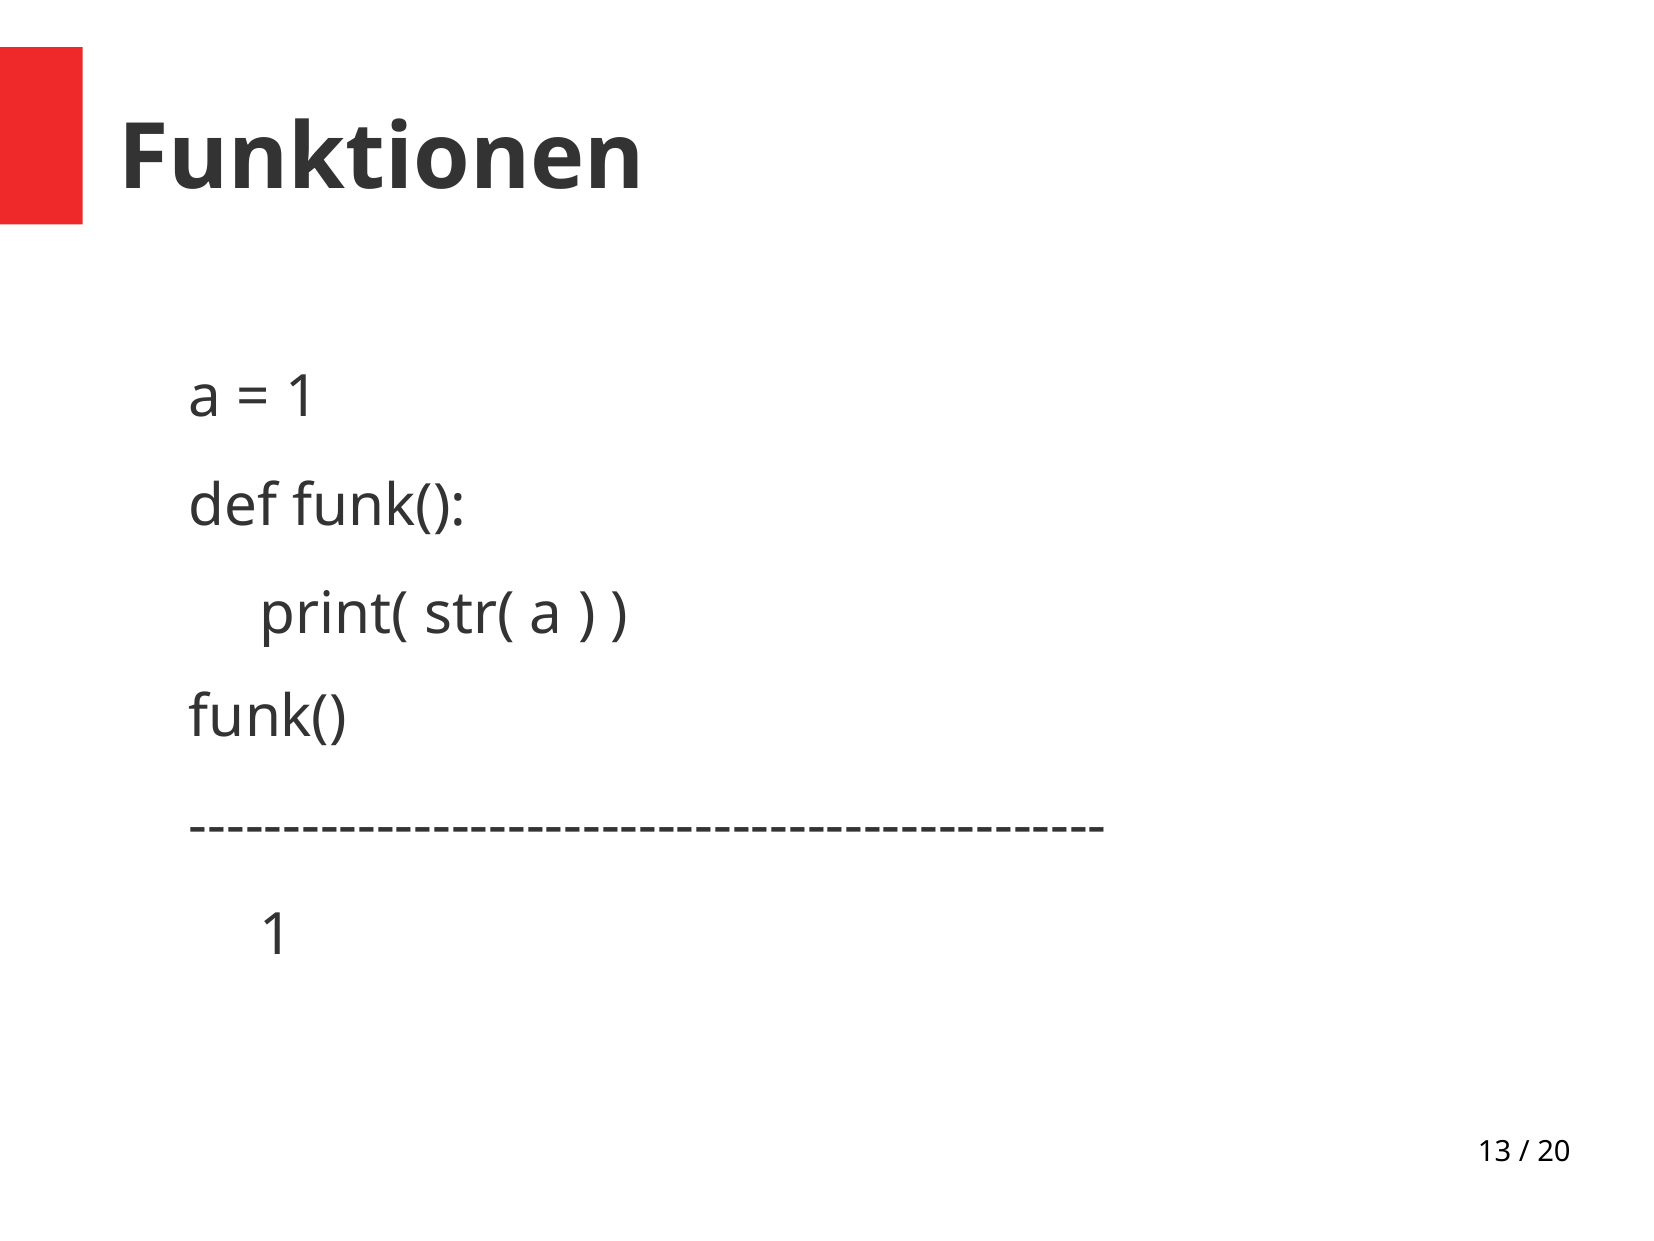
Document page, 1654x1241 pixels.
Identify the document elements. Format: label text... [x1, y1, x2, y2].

title Funktionen [118, 49, 1571, 257]
list a = 1 def funk(): print( str( a ) ) funk() ------------------------------------------------- 1 [118, 354, 1536, 1074]
